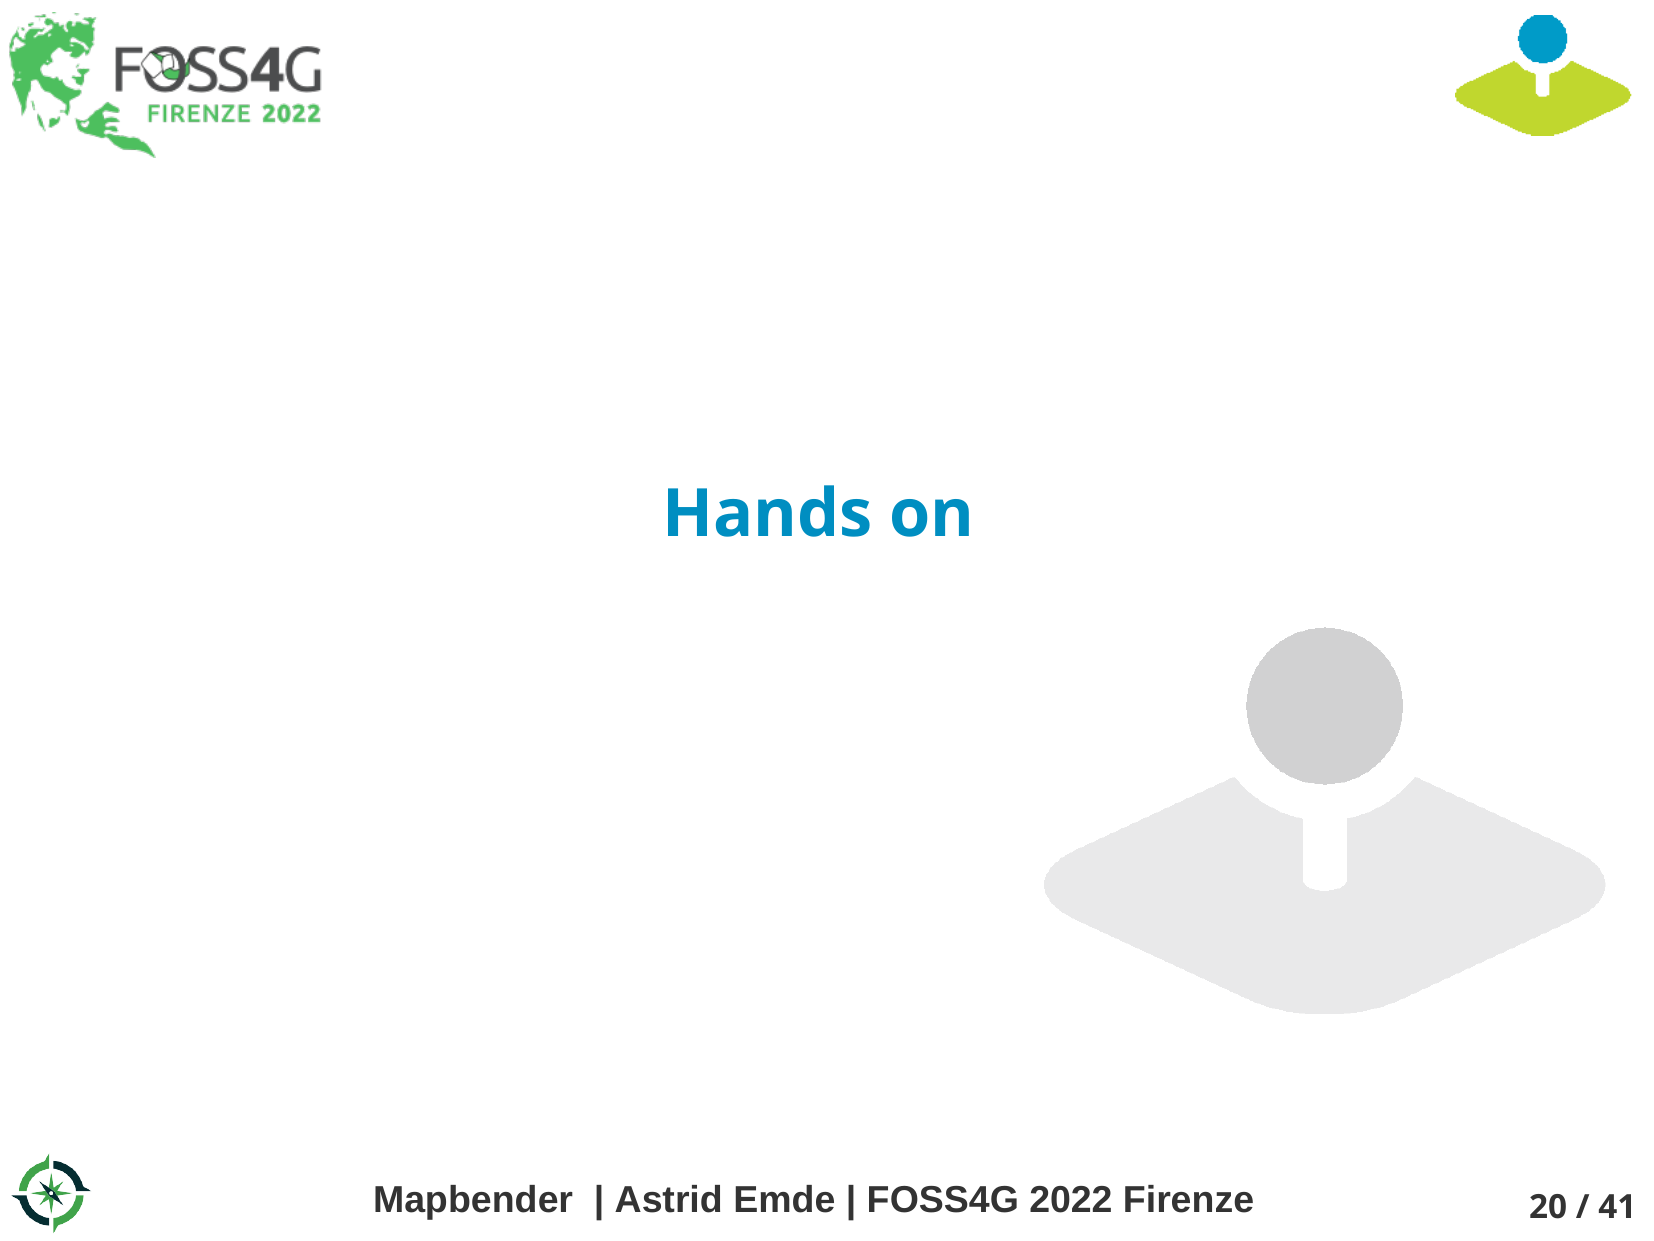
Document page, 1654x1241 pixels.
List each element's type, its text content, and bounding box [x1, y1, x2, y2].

picture [1455, 15, 1633, 136]
picture [10, 1152, 92, 1234]
picture [0, 12, 376, 158]
title Hands on [74, 445, 1563, 577]
